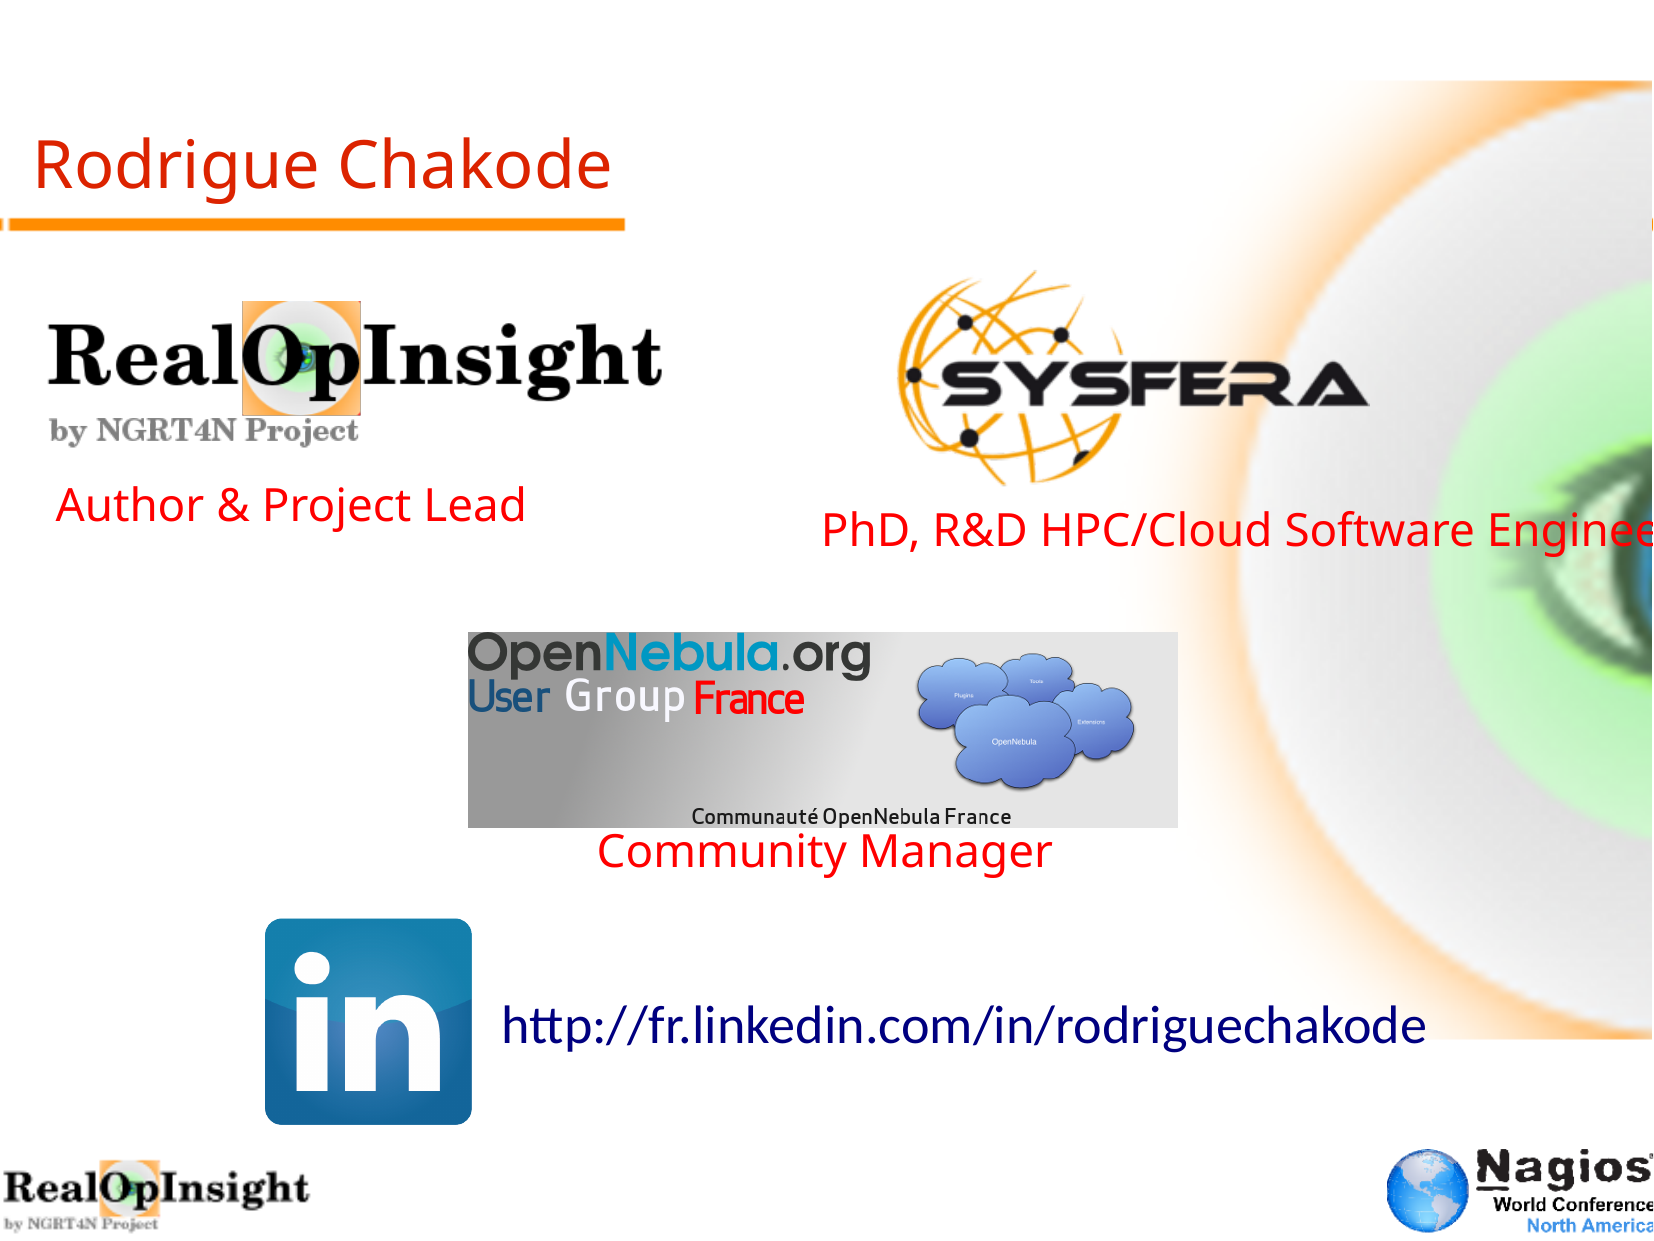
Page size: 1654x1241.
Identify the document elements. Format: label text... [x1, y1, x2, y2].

text_box Author & Project Lead [40, 512, 523, 538]
text_box PhD, R&D HPC/Cloud Software Engineer [805, 489, 1649, 594]
picture [0, 0, 1654, 1241]
title Rodrigue Chakode [32, 80, 1497, 245]
text_box http://fr.linkedin.com/in/rodriguechakode‎ [486, 994, 1472, 1077]
text_box Community Manager [581, 811, 1037, 892]
